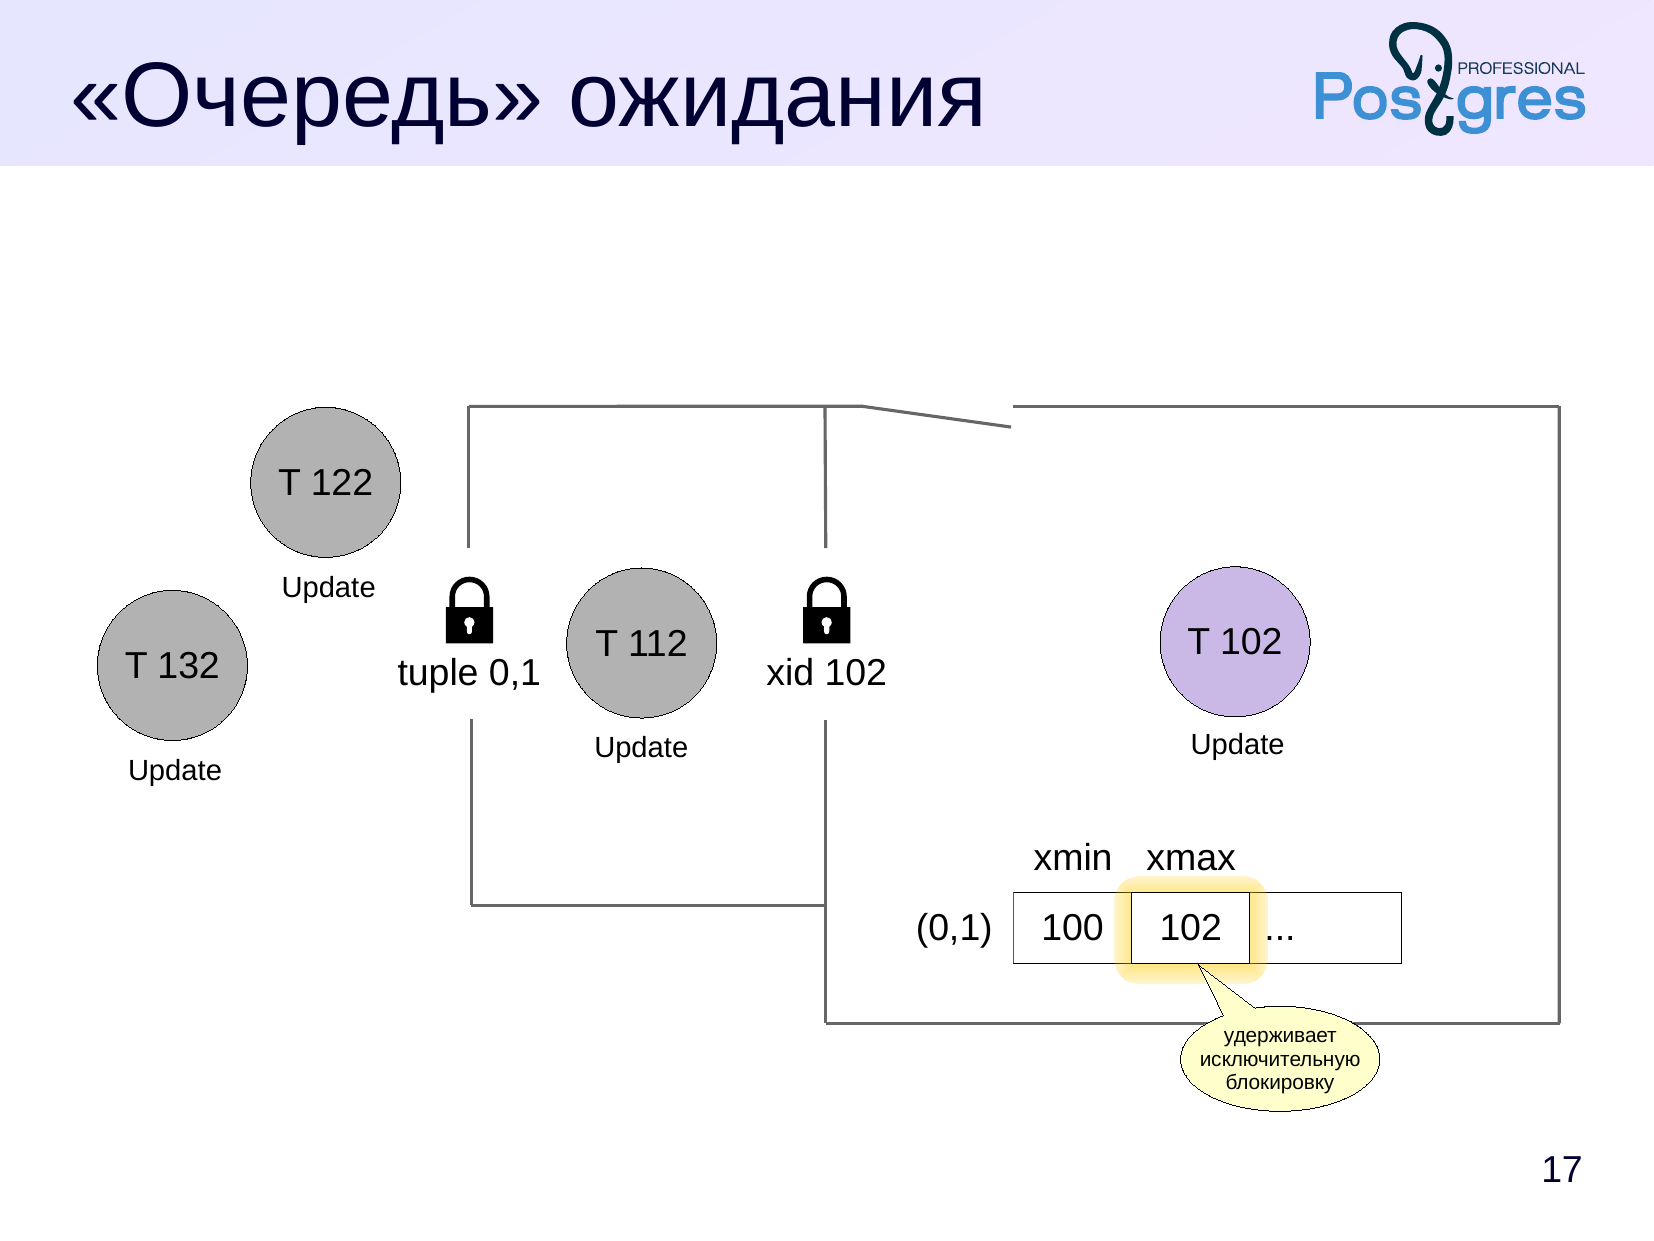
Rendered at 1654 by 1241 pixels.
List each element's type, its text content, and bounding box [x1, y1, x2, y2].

text_box Update [1175, 720, 1300, 769]
text_box xmax [1132, 821, 1251, 877]
text_box T 112 [566, 567, 717, 719]
text_box xid 102 [741, 637, 913, 708]
picture [803, 576, 851, 637]
text_box ... [1267, 892, 1402, 964]
text_box tuple 0,1 [401, 637, 537, 708]
text_box 100 [1014, 892, 1116, 964]
text_box Update [113, 746, 238, 795]
text_box [821, 617, 832, 635]
text_box удерживает исключительную блокировку [1180, 964, 1380, 1112]
text_box 102 [1131, 892, 1250, 964]
text_box [1114, 876, 1268, 984]
text_box xmin [1013, 821, 1132, 892]
text_box [464, 617, 475, 635]
title «Очередь» ожидания [70, 43, 1241, 147]
picture [445, 576, 494, 637]
text_box T 102 [1160, 566, 1311, 717]
text_box (0,1) [895, 892, 1014, 964]
text_box T 122 [250, 407, 401, 558]
text_box T 132 [97, 590, 248, 741]
text_box Update [579, 723, 704, 772]
text_box Update [266, 563, 391, 612]
